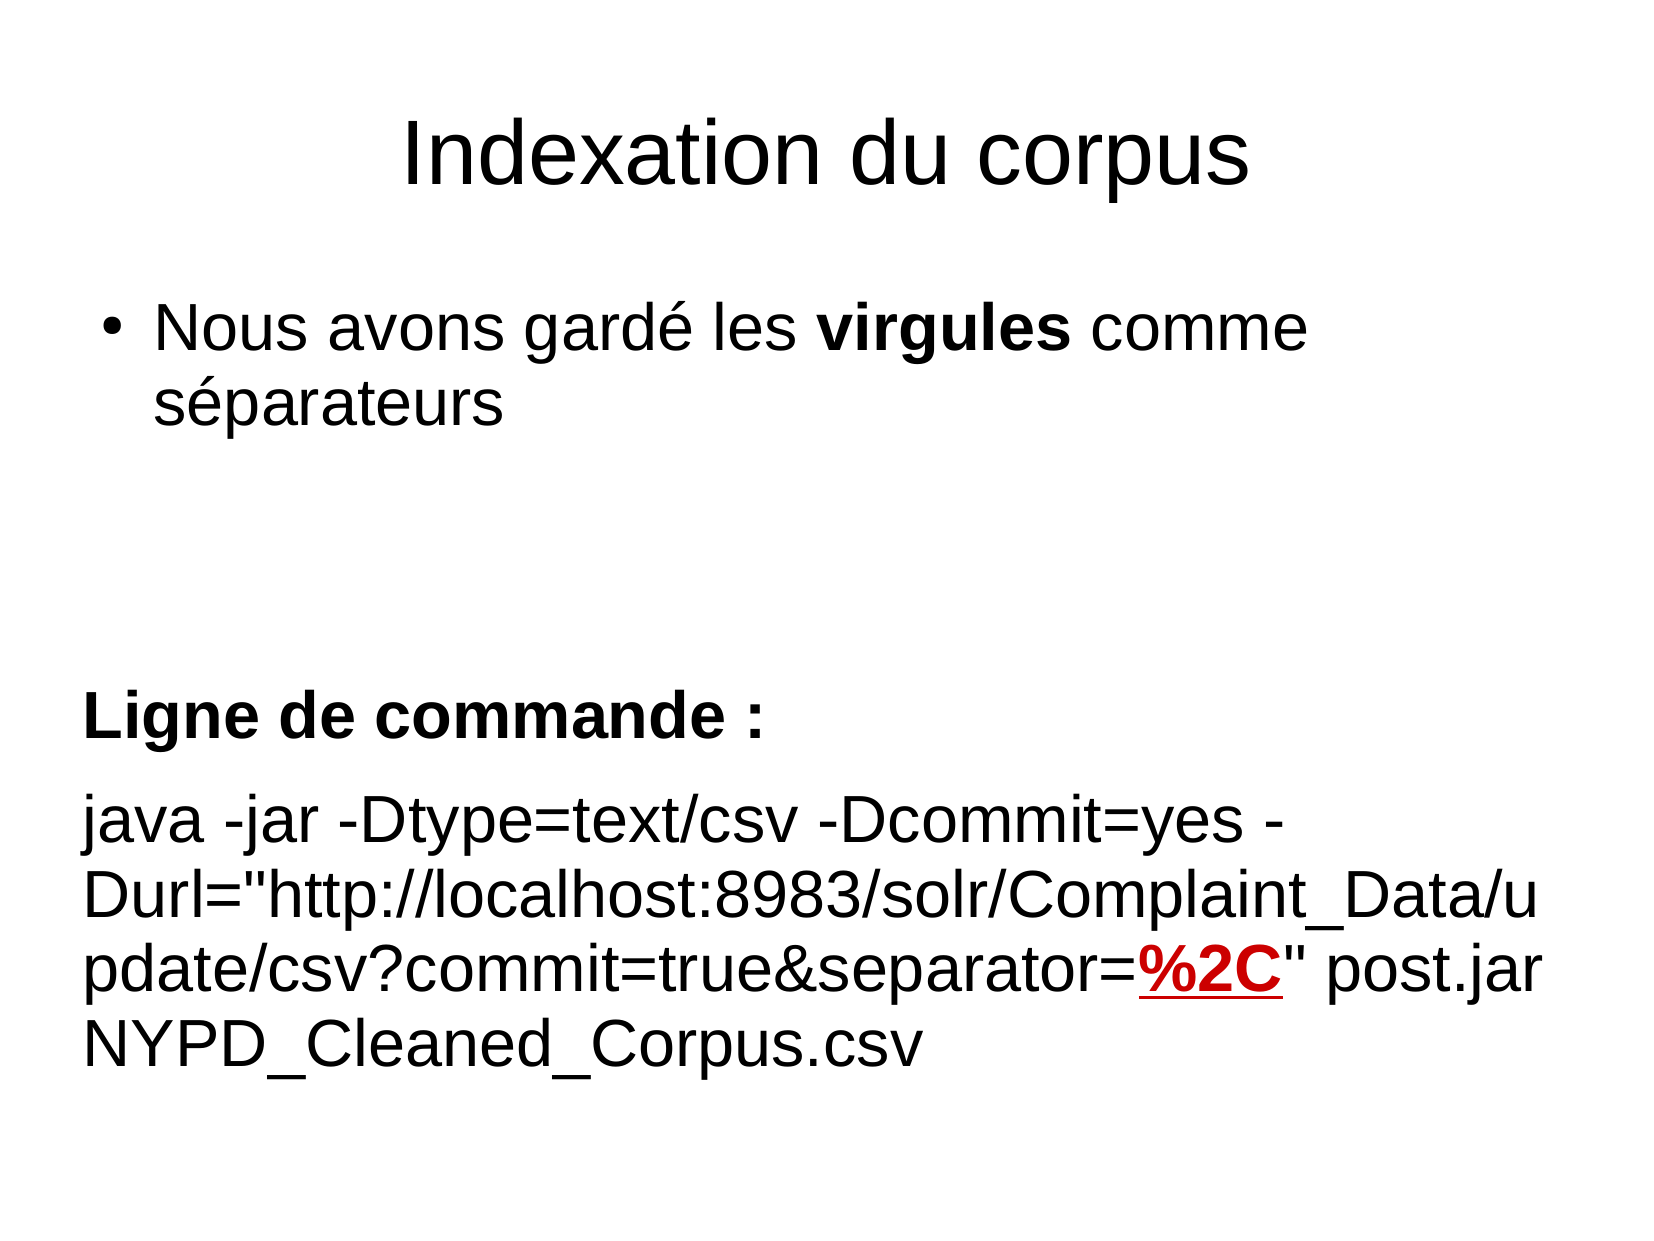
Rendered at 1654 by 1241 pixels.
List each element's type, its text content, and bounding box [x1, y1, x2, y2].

list Nous avons gardé les virgules comme séparateurs Ligne de commande : java -jar -Dtype=text/csv -Dcommit=yes -Durl="http://localhost:8983/solr/Complaint_Data/update/csv?commit=true&separator=%2C" post.jar NYPD_Cleaned_Corpus.csv [82, 290, 1571, 1186]
title Indexation du corpus [82, 49, 1571, 257]
